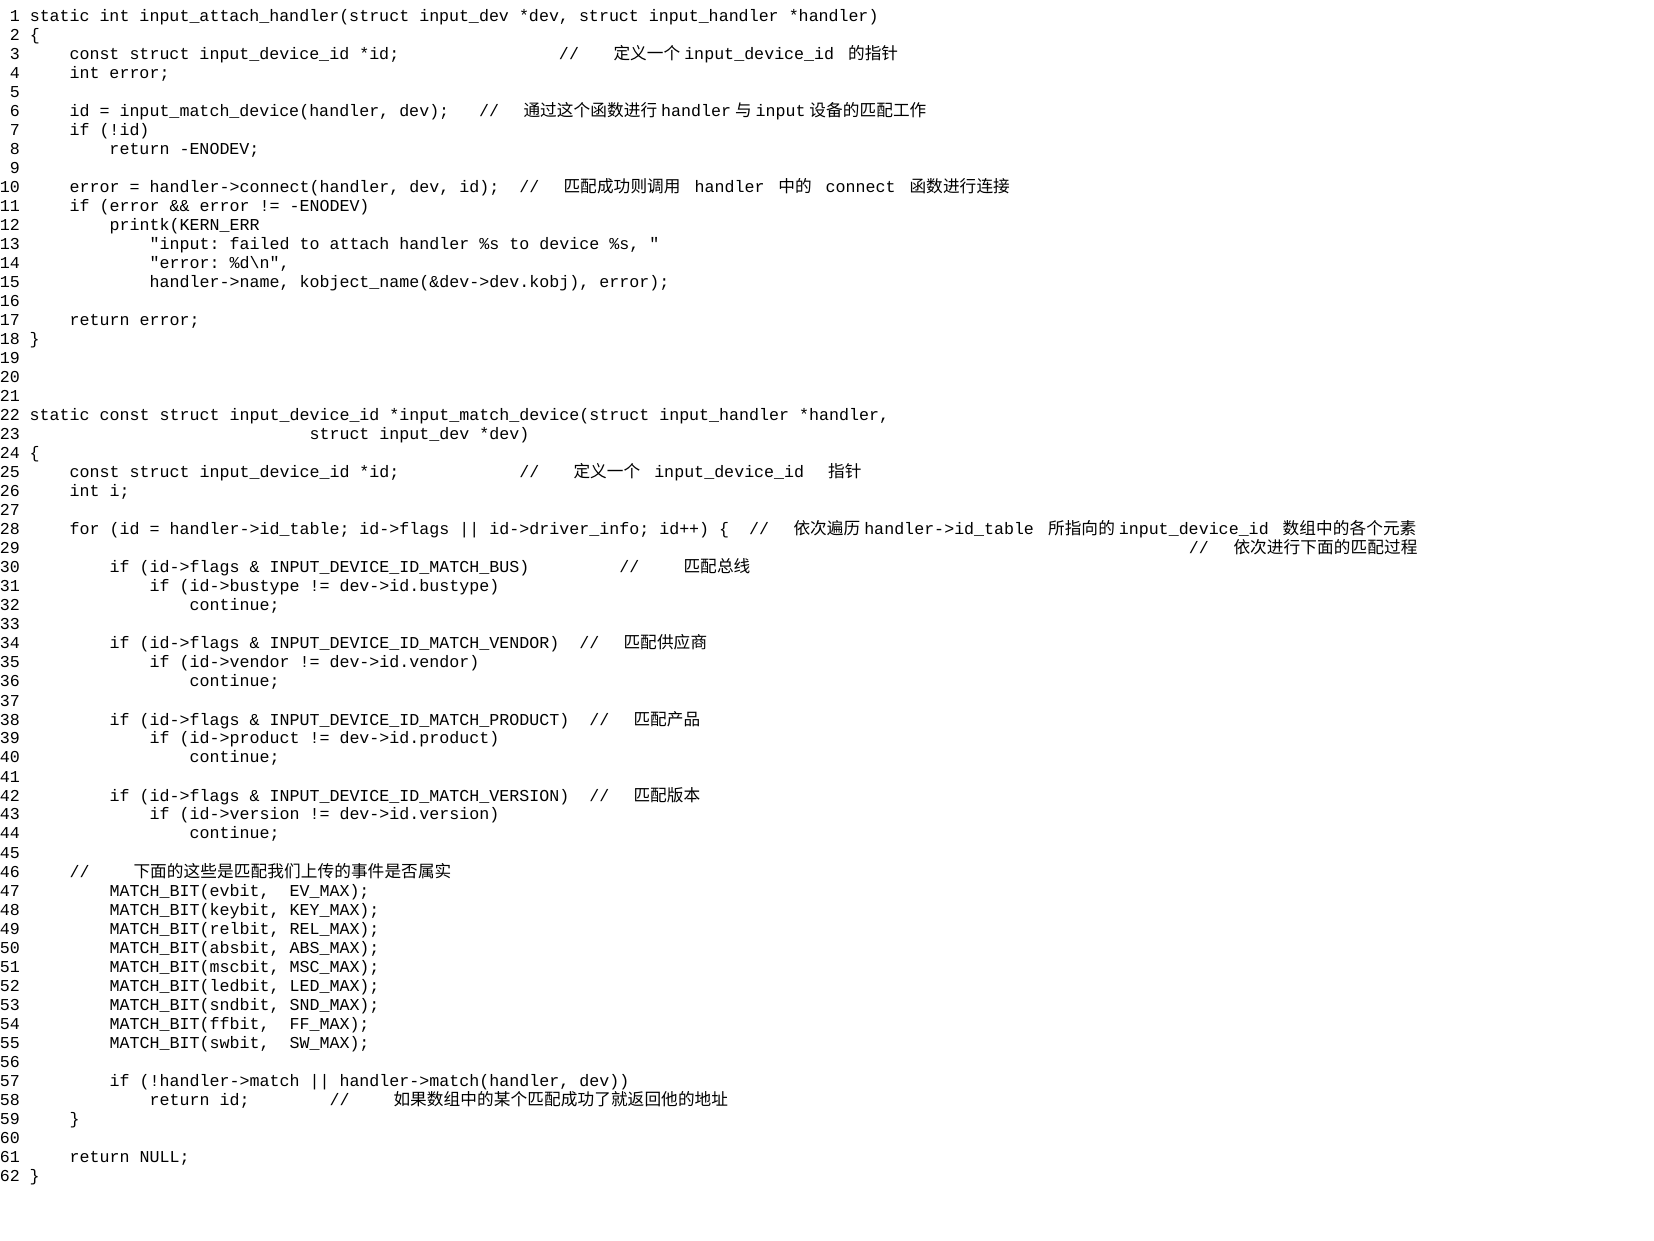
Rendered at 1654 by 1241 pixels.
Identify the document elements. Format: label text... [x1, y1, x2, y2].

text_box 1 static int input_attach_handler(struct input_dev *dev, struct input_handler *handler) 2 { 3 const struct input_device_id *id; // 定义一个input_device_id 的指针 4 int error; 5 6 id = input_match_device(handler, dev); // 通过这个函数进行handler与input设备的匹配工作 7 if (!id) 8 return -ENODEV; 9 10 error = handler->connect(handler, dev, id); // 匹配成功则调用 handler 中的 connect 函数进行连接 11 if (error && error != -ENODEV) 12 printk(KERN_ERR 13 "input: failed to attach handler %s to device %s, " 14 "error: %d\n", 15 handler->name, kobject_name(&dev->dev.kobj), error); 16 17 return error; 18 } 19 20 21 22 static const struct input_device_id *input_match_device(struct input_handler *handler, 23 struct input_dev *dev) 24 { 25 const struct input_device_id *id; // 定义一个 input_device_id 指针 26 int i; 27 28 for (id = handler->id_table; id->flags || id->driver_info; id++) { // 依次遍历handler->id_table 所指向的input_device_id 数组中的各个元素 29 // 依次进行下面的匹配过程 30 if (id->flags & INPUT_DEVICE_ID_MATCH_BUS) // 匹配总线 31 if (id->bustype != dev->id.bustype) 32 continue; 33 34 if (id->flags & INPUT_DEVICE_ID_MATCH_VENDOR) // 匹配供应商 35 if (id->vendor != dev->id.vendor) 36 continue; 37 38 if (id->flags & INPUT_DEVICE_ID_MATCH_PRODUCT) // 匹配产品 39 if (id->product != dev->id.product) 40 continue; 41 42 if (id->flags & INPUT_DEVICE_ID_MATCH_VERSION) // 匹配版本 43 if (id->version != dev->id.version) 44 continue; 45 46 // 下面的这些是匹配我们上传的事件是否属实 47 MATCH_BIT(evbit, EV_MAX); 48 MATCH_BIT(keybit, KEY_MAX); 49 MATCH_BIT(relbit, REL_MAX); 50 MATCH_BIT(absbit, ABS_MAX); 51 MATCH_BIT(mscbit, MSC_MAX); 52 MATCH_BIT(ledbit, LED_MAX); 53 MATCH_BIT(sndbit, SND_MAX); 54 MATCH_BIT(ffbit, FF_MAX); 55 MATCH_BIT(swbit, SW_MAX); 56 57 if (!handler->match || handler->match(handler, dev)) 58 return id; // 如果数组中的某个匹配成功了就返回他的地址 59 } 60 61 return NULL; 62 } [0, 0, 1501, 1241]
